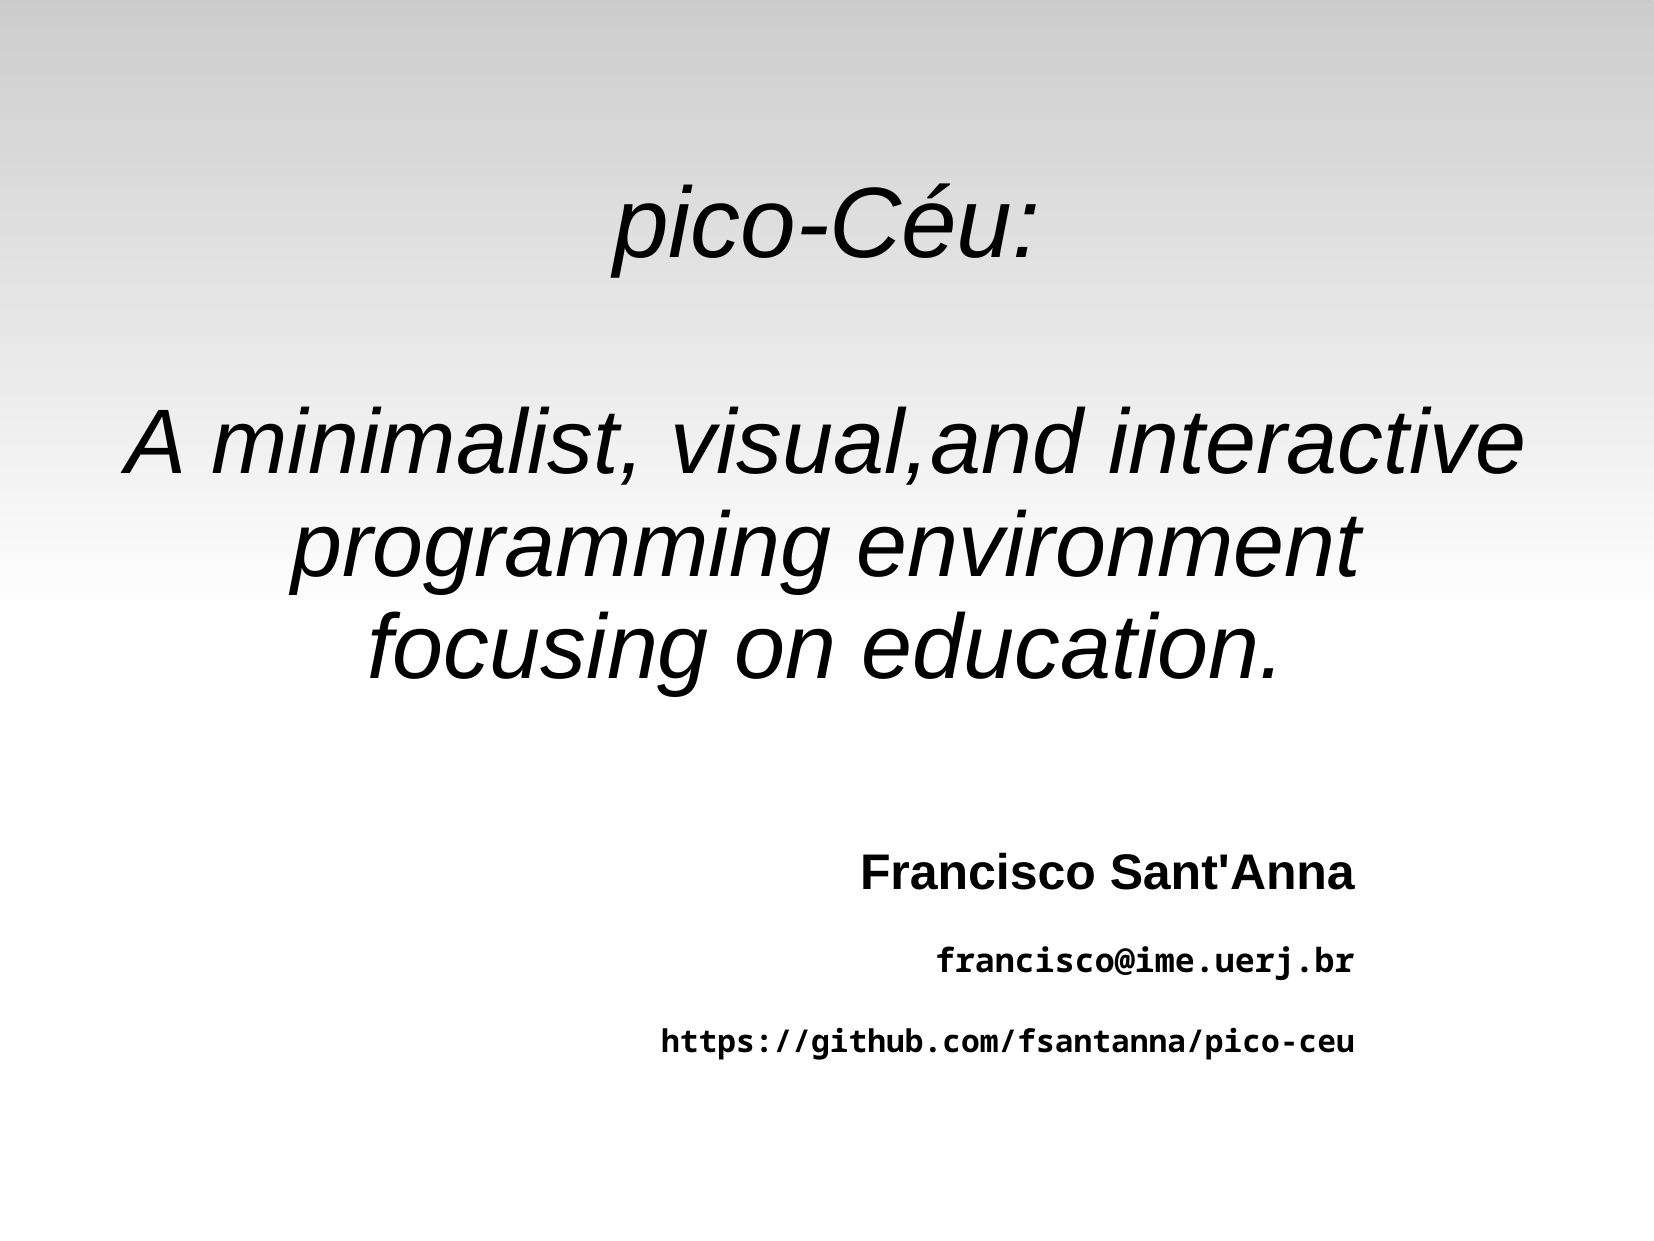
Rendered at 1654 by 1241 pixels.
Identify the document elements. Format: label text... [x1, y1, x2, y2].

subtitle pico-Céu: A minimalist, visual,and interactive programming environment focusing on education. [114, 167, 1540, 699]
text_box Francisco Sant'Anna francisco@ime.uerj.br https://github.com/fsantanna/pico-ceu [646, 836, 1502, 1059]
